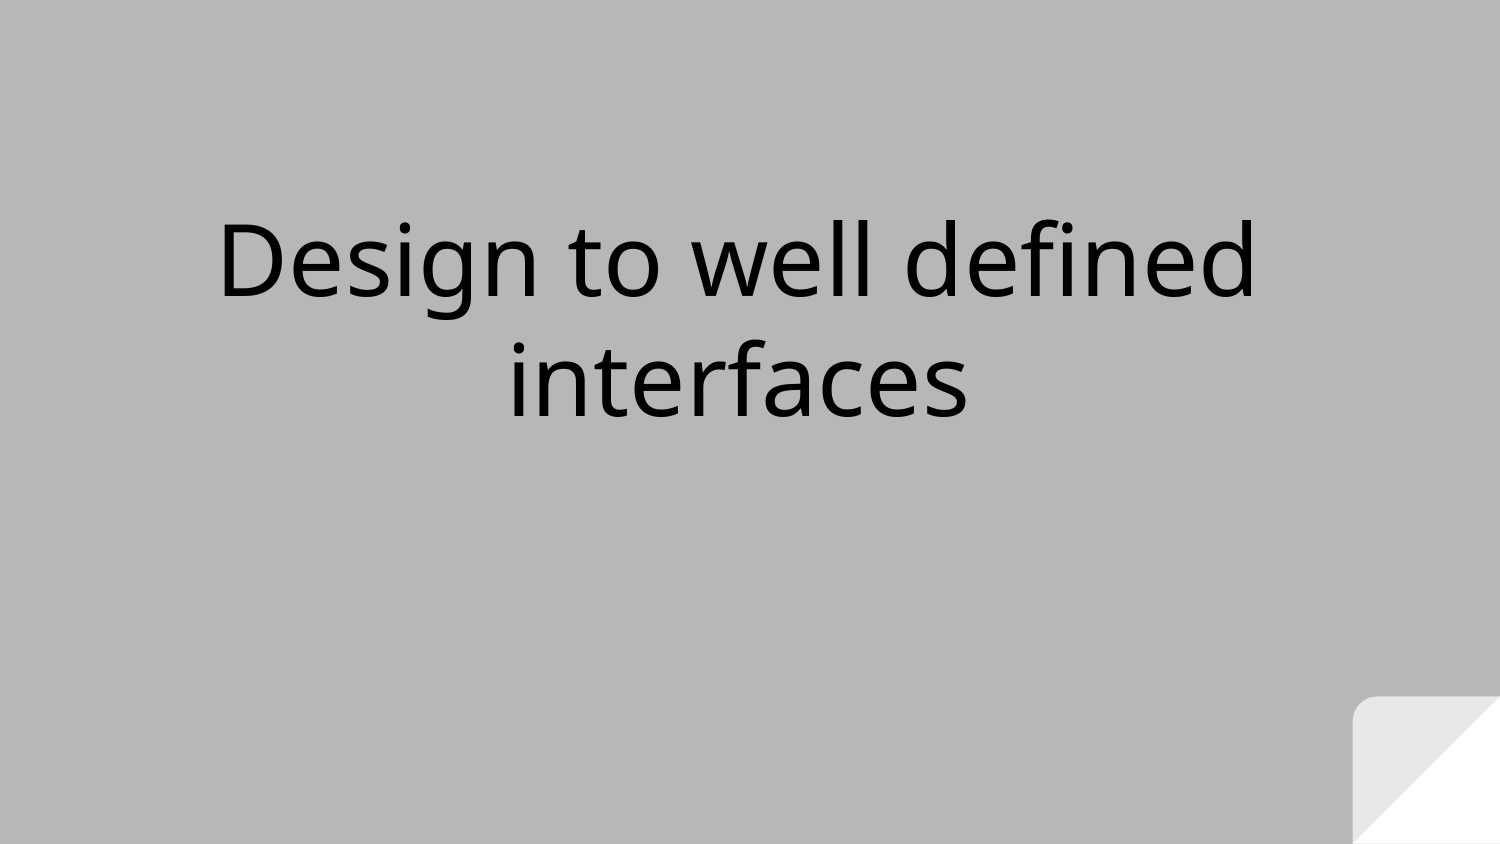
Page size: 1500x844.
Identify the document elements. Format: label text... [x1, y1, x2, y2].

title Design to well defined interfaces [64, 201, 1413, 452]
